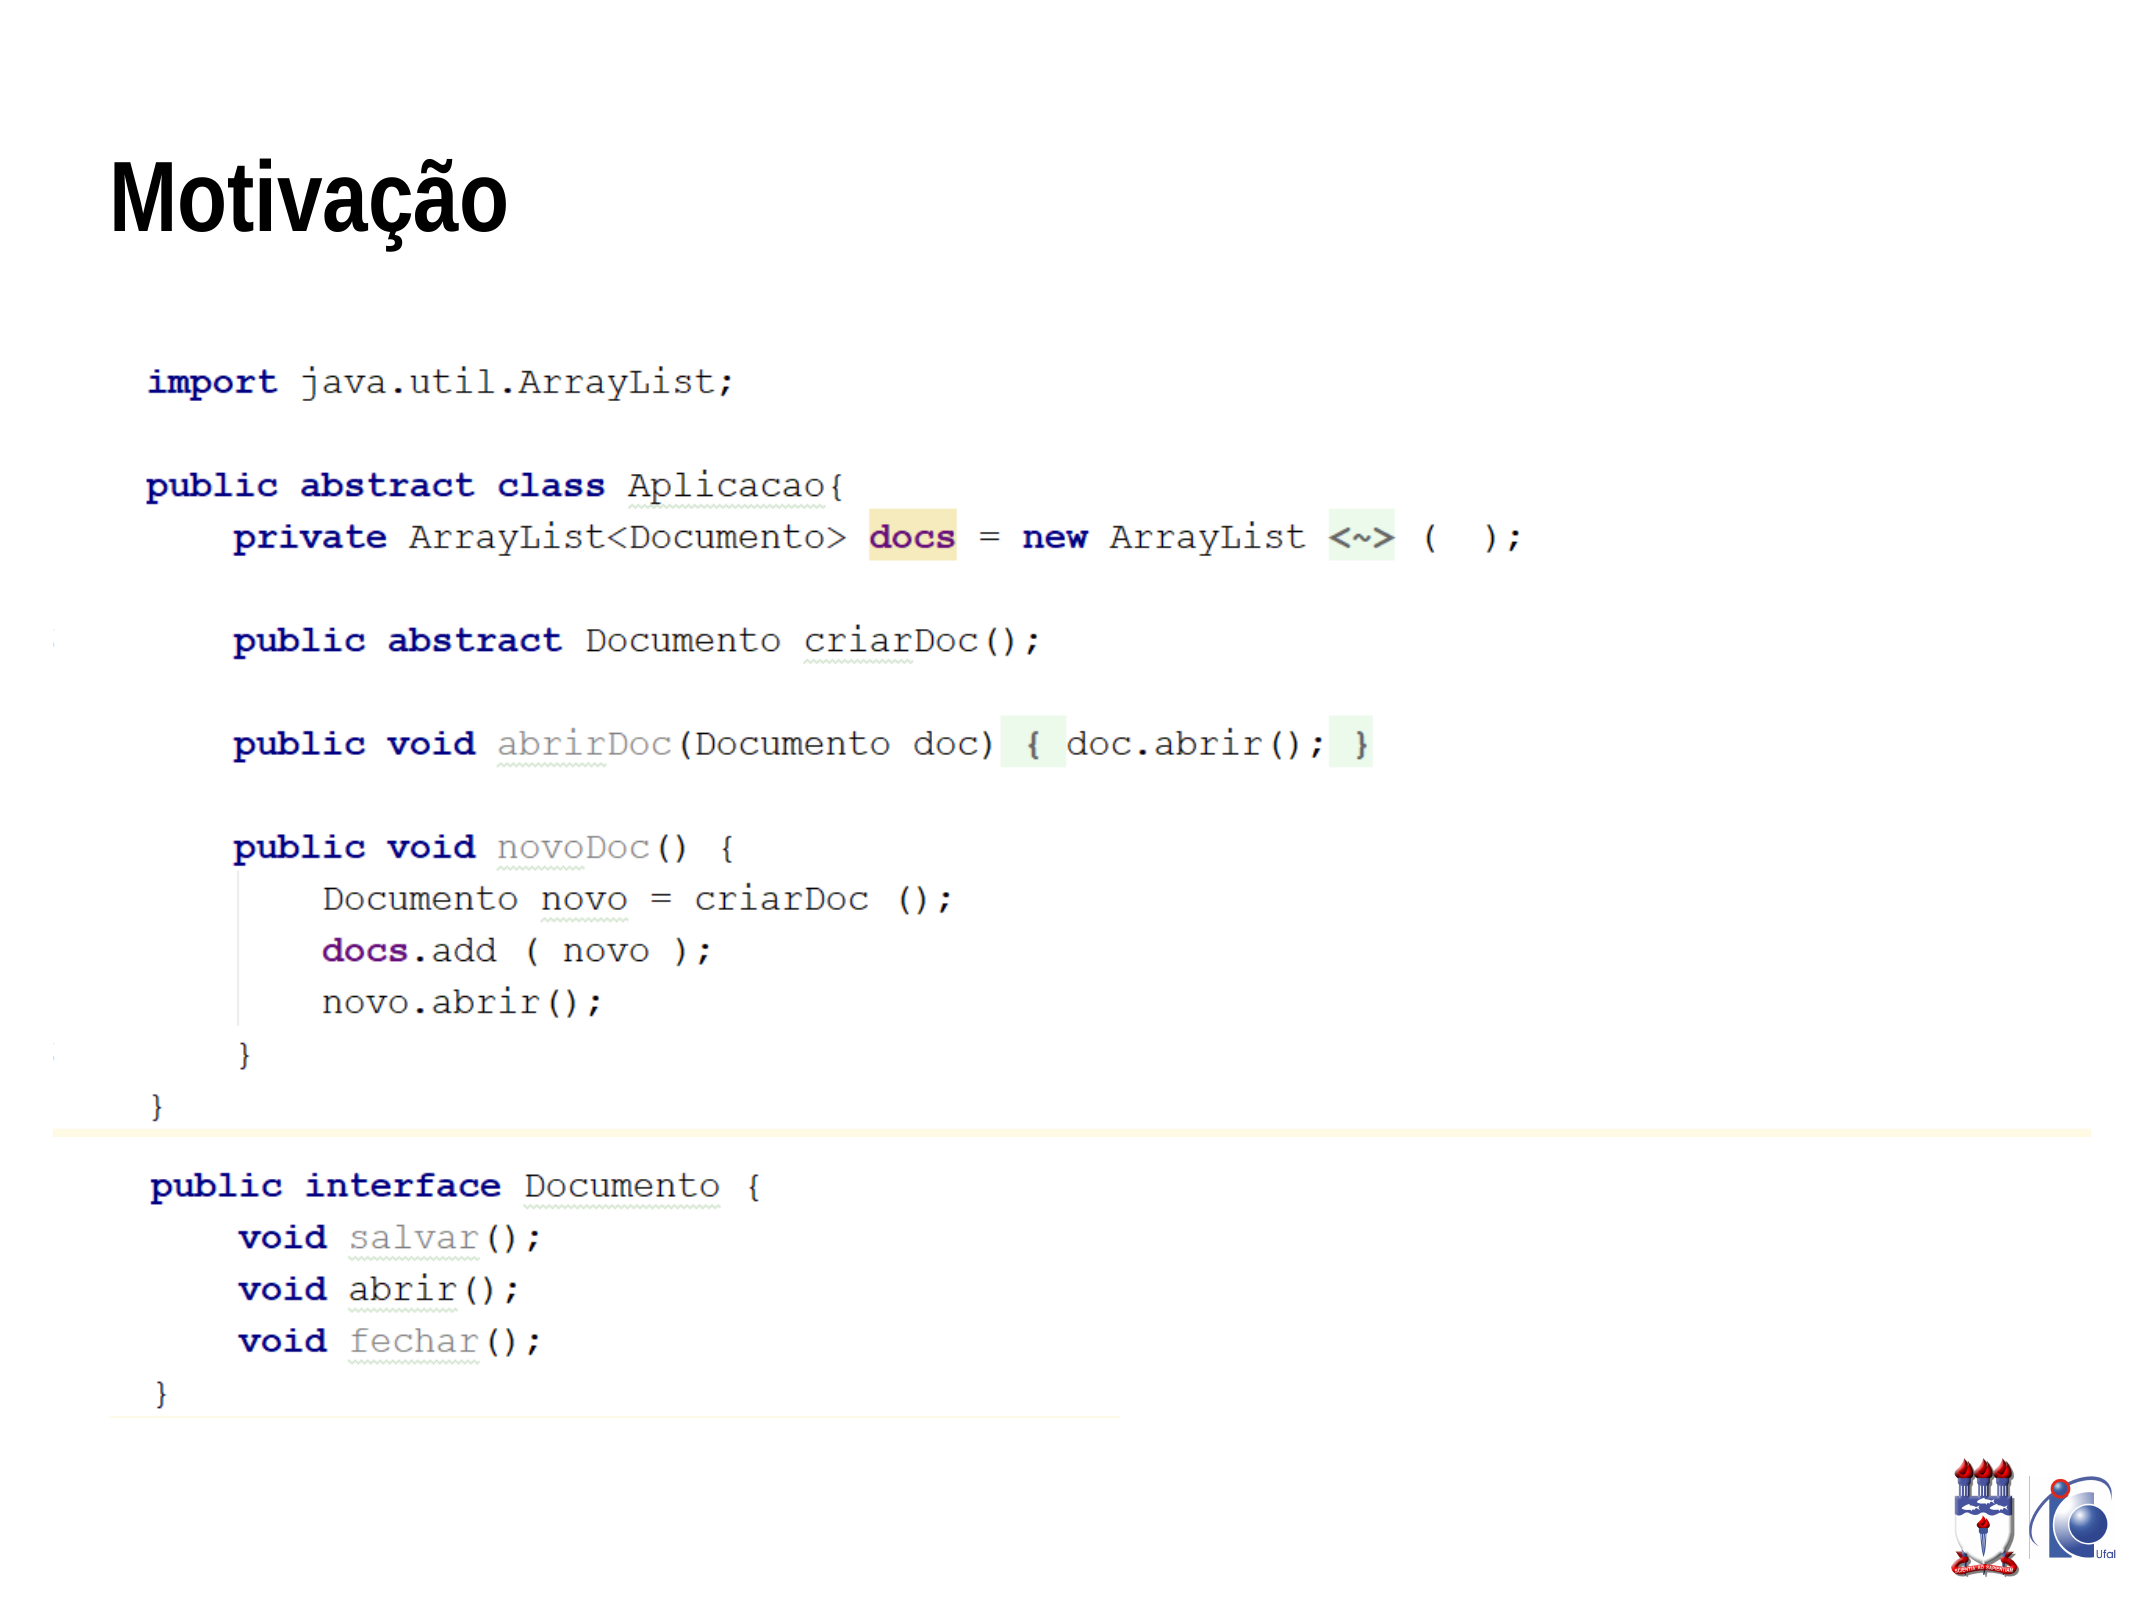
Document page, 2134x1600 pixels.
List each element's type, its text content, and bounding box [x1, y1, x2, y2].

picture [2028, 1476, 2116, 1559]
picture [109, 1167, 1120, 1418]
picture [1948, 1456, 2020, 1579]
picture [53, 354, 2091, 1137]
text_box Motivação [94, 130, 1040, 260]
